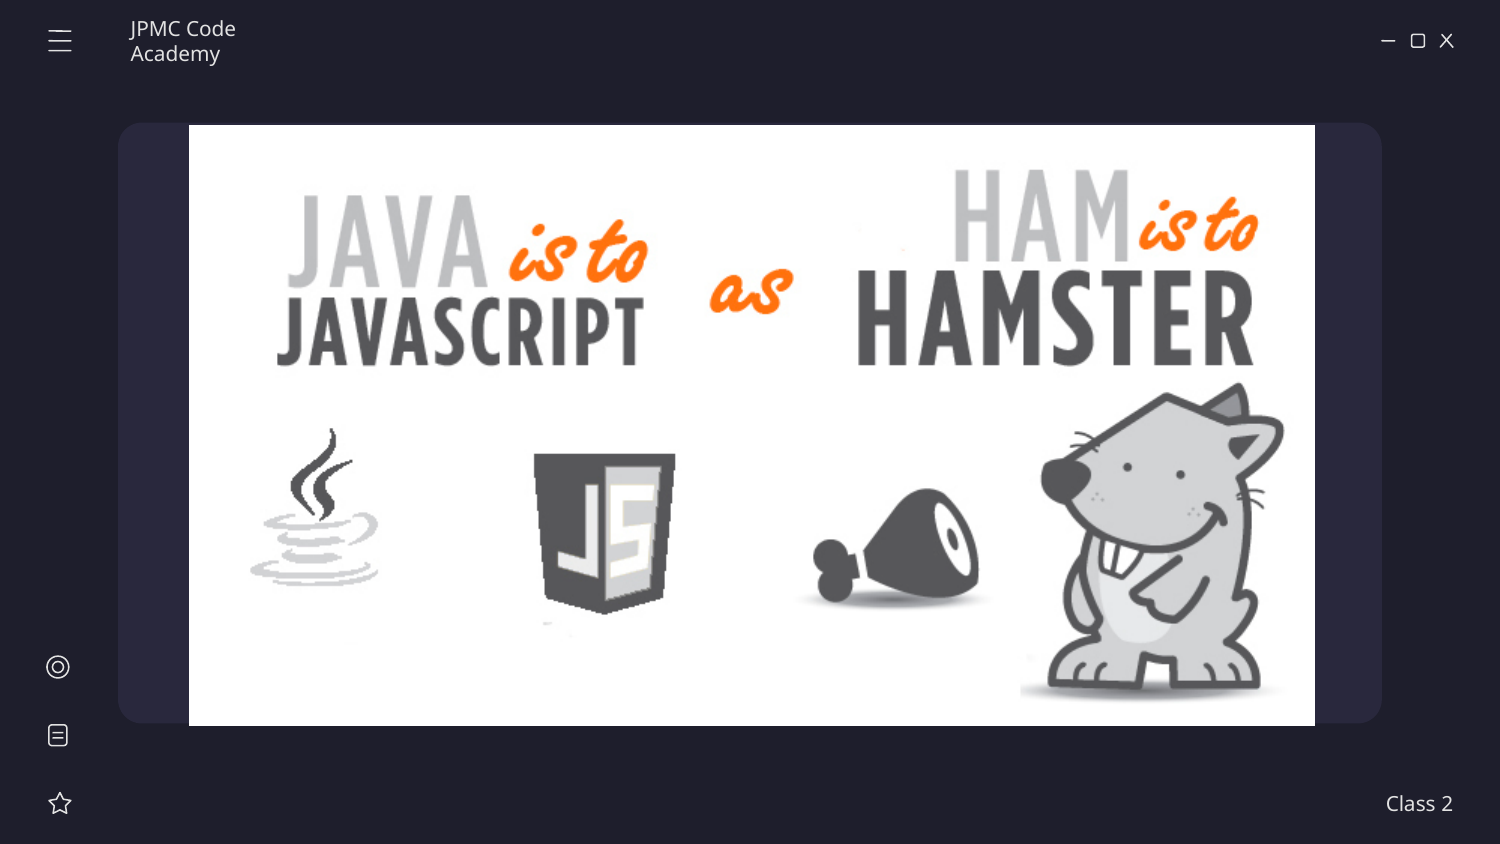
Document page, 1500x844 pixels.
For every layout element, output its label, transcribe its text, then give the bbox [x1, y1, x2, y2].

subtitle Class 2 [1278, 780, 1453, 826]
subtitle JPMC Code Academy [130, 18, 306, 64]
picture [189, 125, 1315, 726]
